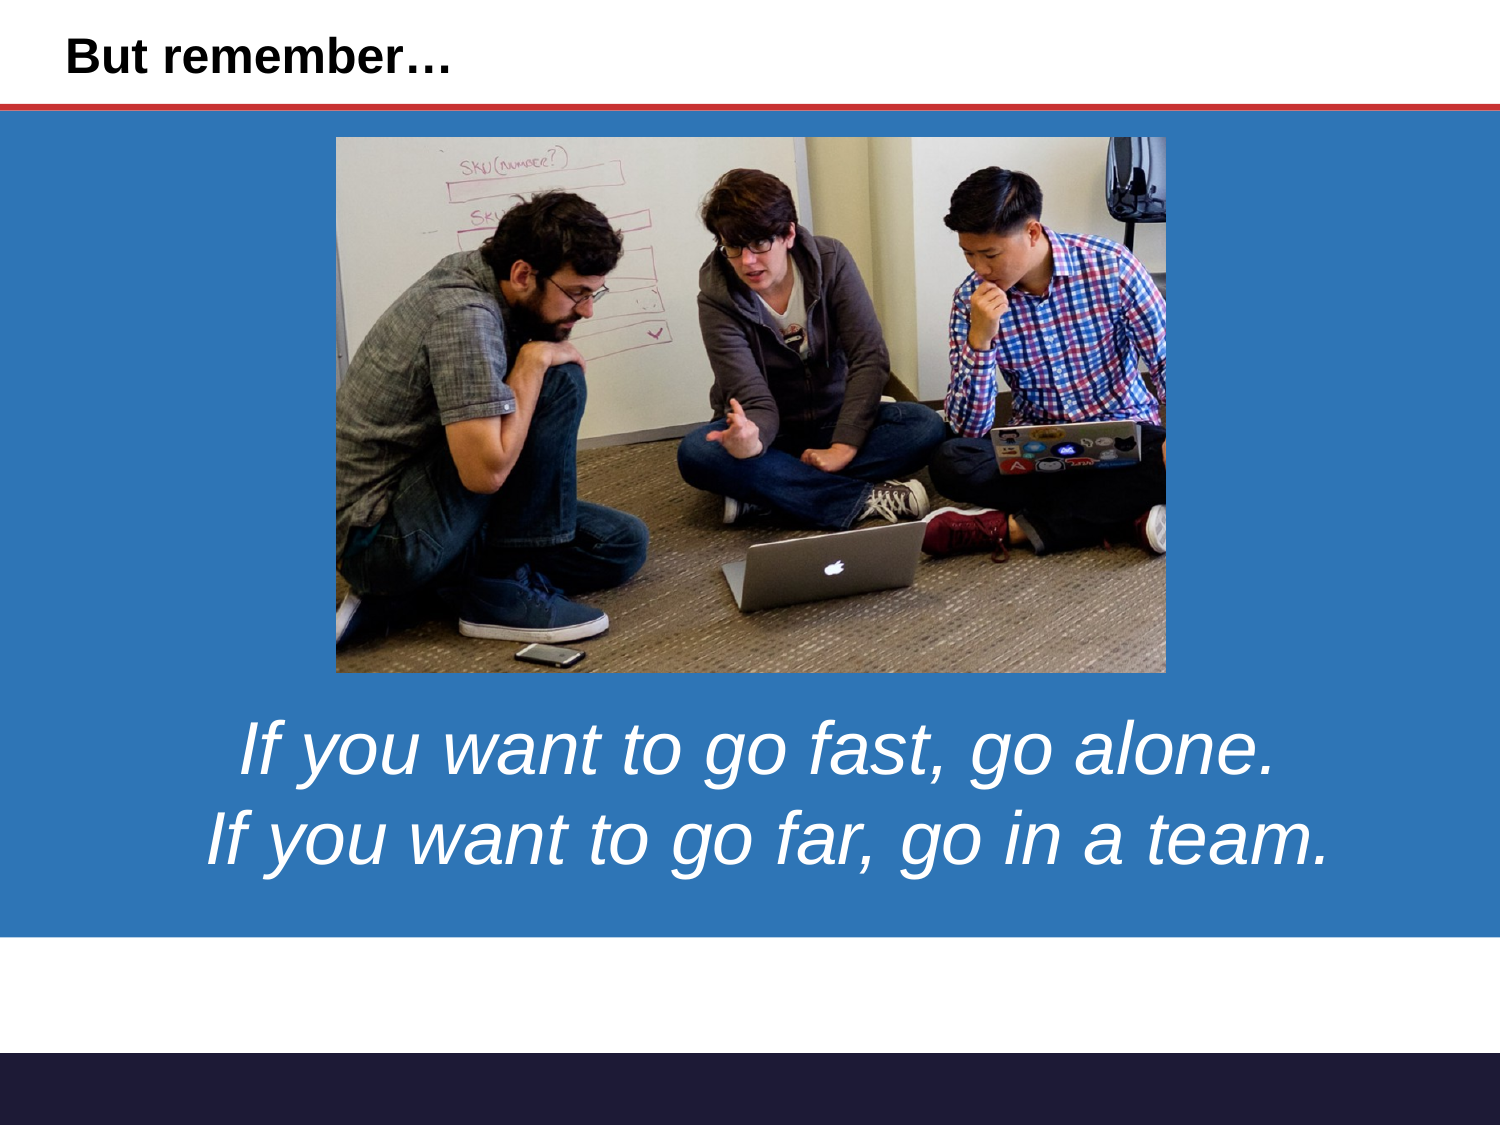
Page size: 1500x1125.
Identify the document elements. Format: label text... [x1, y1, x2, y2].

text_box If you want to go fast, go alone. If you want to go far, go in a team. [150, 692, 1351, 918]
title But remember… [50, 0, 948, 108]
text_box [0, 110, 1500, 938]
picture [336, 137, 1166, 673]
